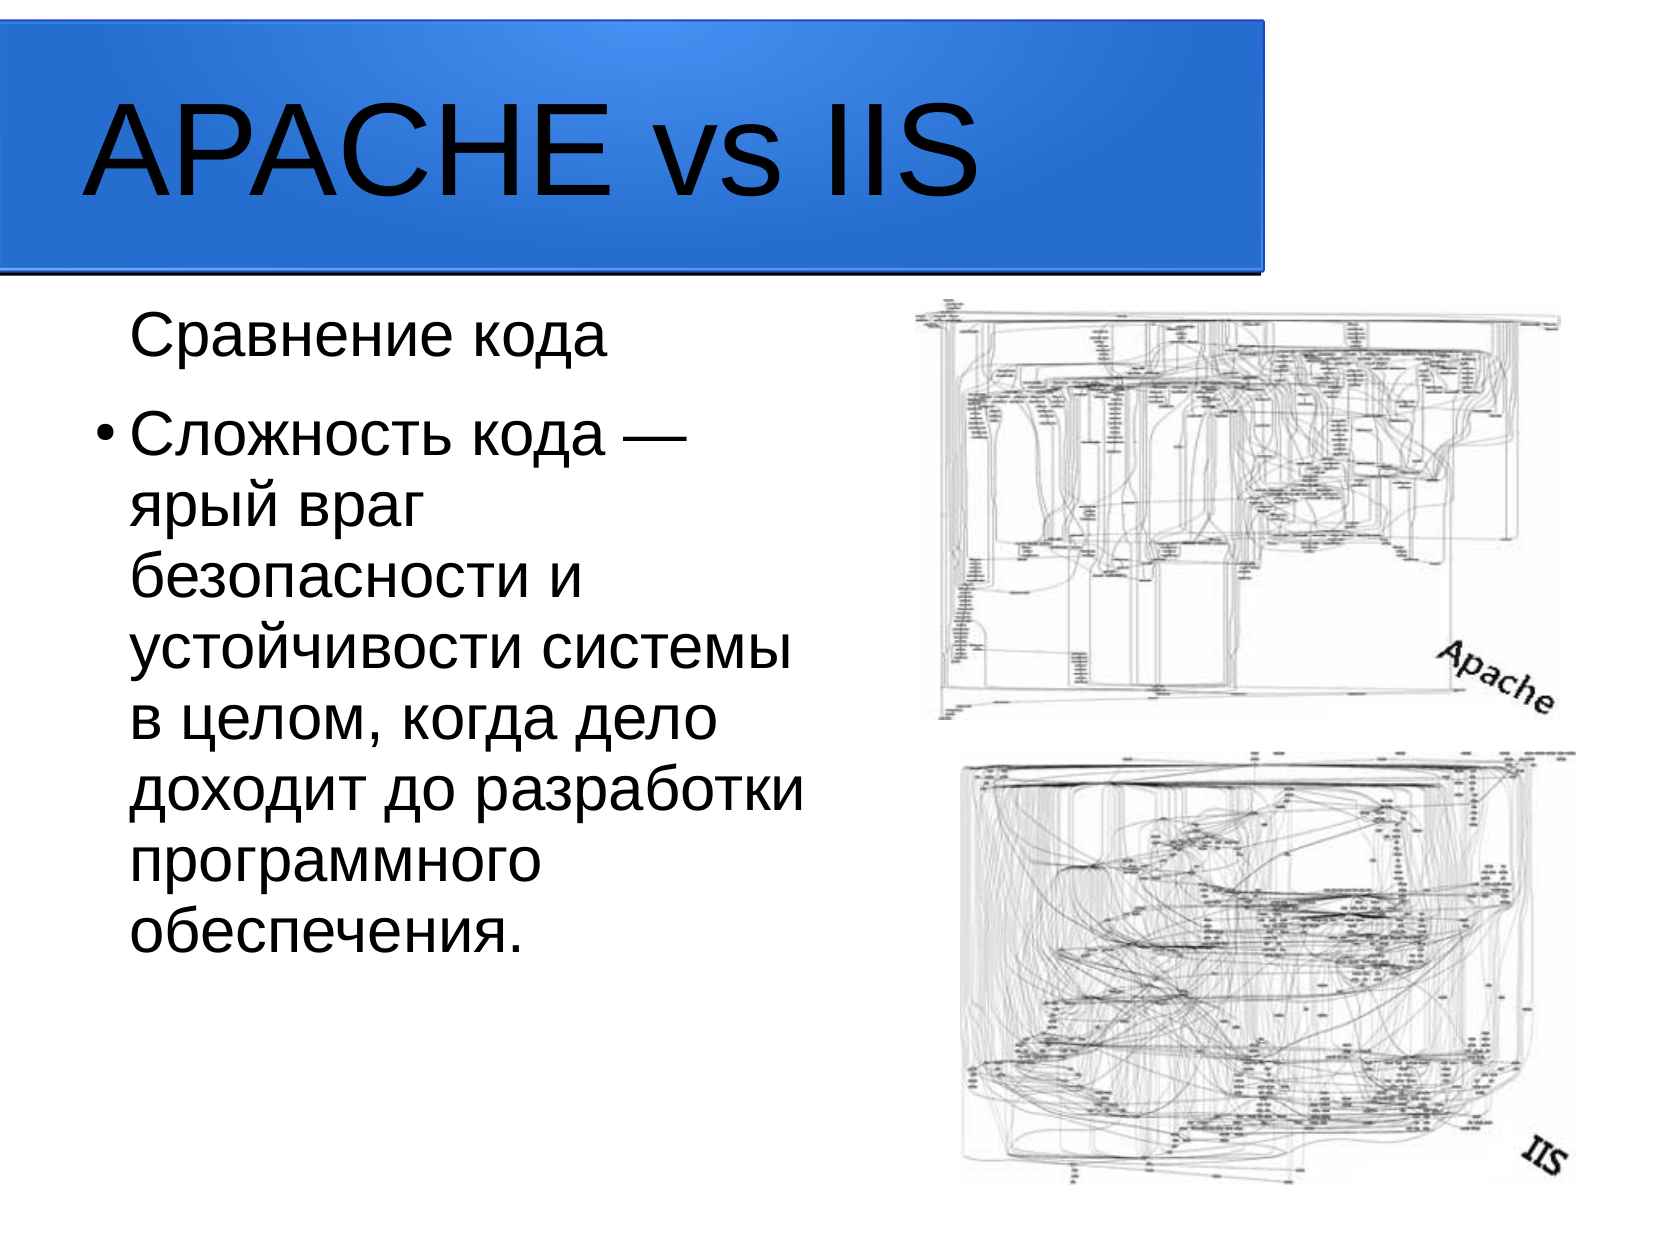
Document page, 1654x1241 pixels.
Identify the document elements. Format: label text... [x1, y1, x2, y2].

title APACHE vs IIS [82, 47, 1235, 252]
list Сравнение кода Сложность кода — ярый враг безопасности и устойчивости системы в целом, когда дело доходит до разработки программного обеспечения. [82, 299, 809, 1019]
picture [915, 299, 1561, 721]
picture [960, 751, 1576, 1186]
